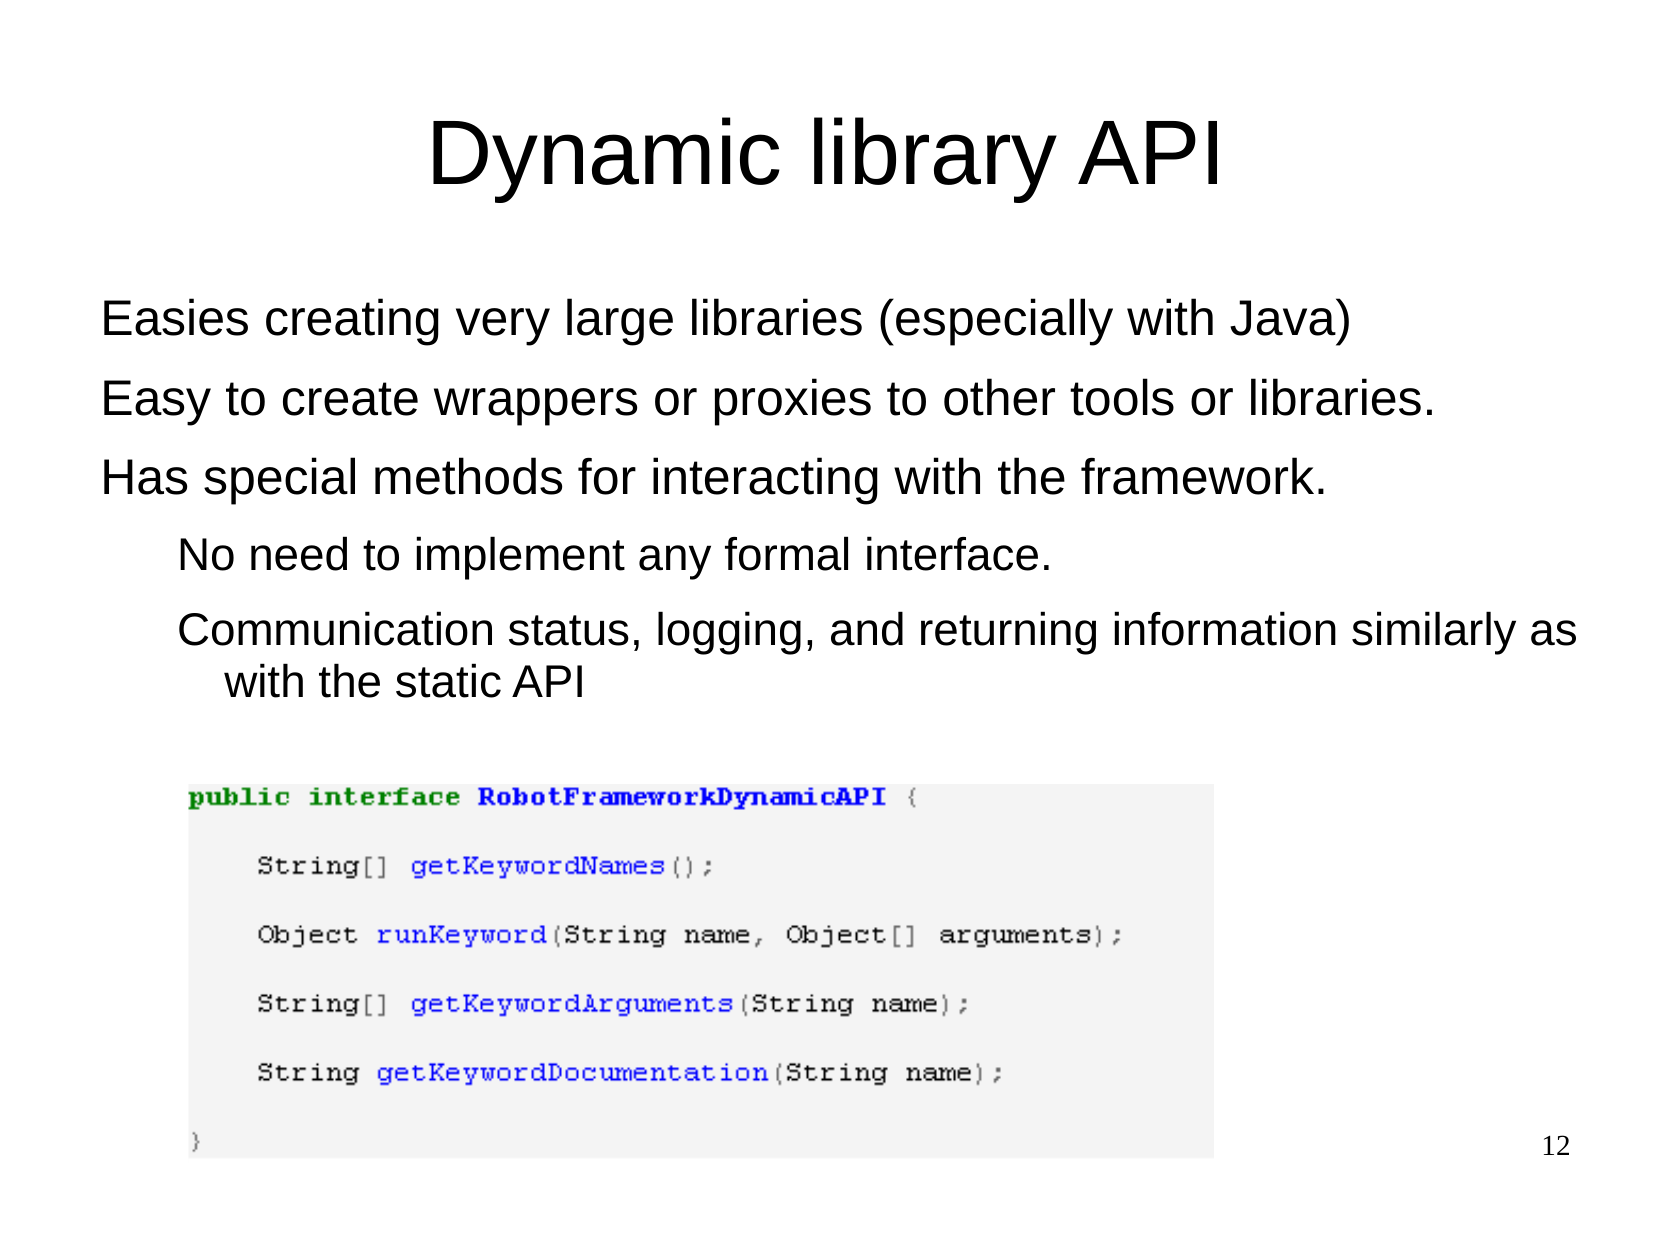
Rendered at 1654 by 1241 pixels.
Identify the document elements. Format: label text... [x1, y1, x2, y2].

list Easies creating very large libraries (especially with Java) Easy to create wrappers or proxies to other tools or libraries. Has special methods for interacting with the framework. No need to implement any formal interface. Communication status, logging, and returning information similarly as with the static API [82, 290, 1613, 743]
picture [187, 784, 1214, 1163]
title Dynamic library API [82, 49, 1571, 257]
